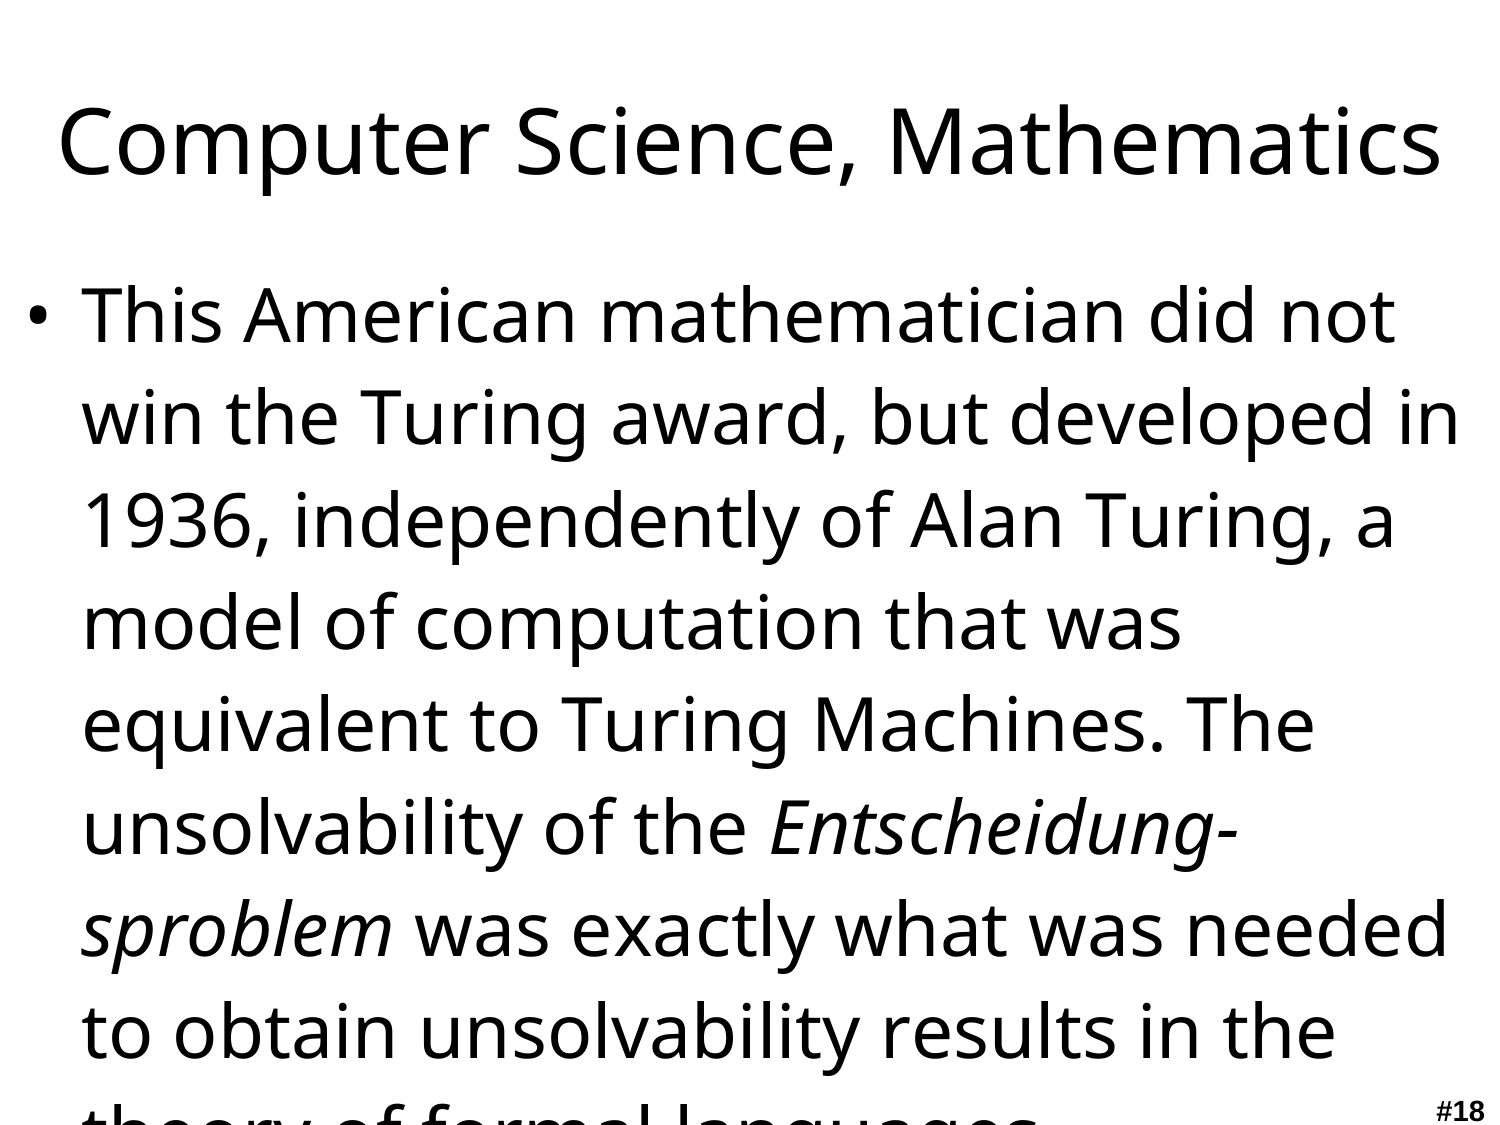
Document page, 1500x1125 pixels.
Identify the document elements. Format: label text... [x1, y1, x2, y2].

title Computer Science, Mathematics [24, 45, 1476, 233]
list This American mathematician did not win the Turing award, but developed in 1936, independently of Alan Turing, a model of computation that was equivalent to Turing Machines. The unsolvability of the Entscheidung-sproblem was exactly what was needed to obtain unsolvability results in the theory of formal languages. [24, 262, 1476, 1101]
